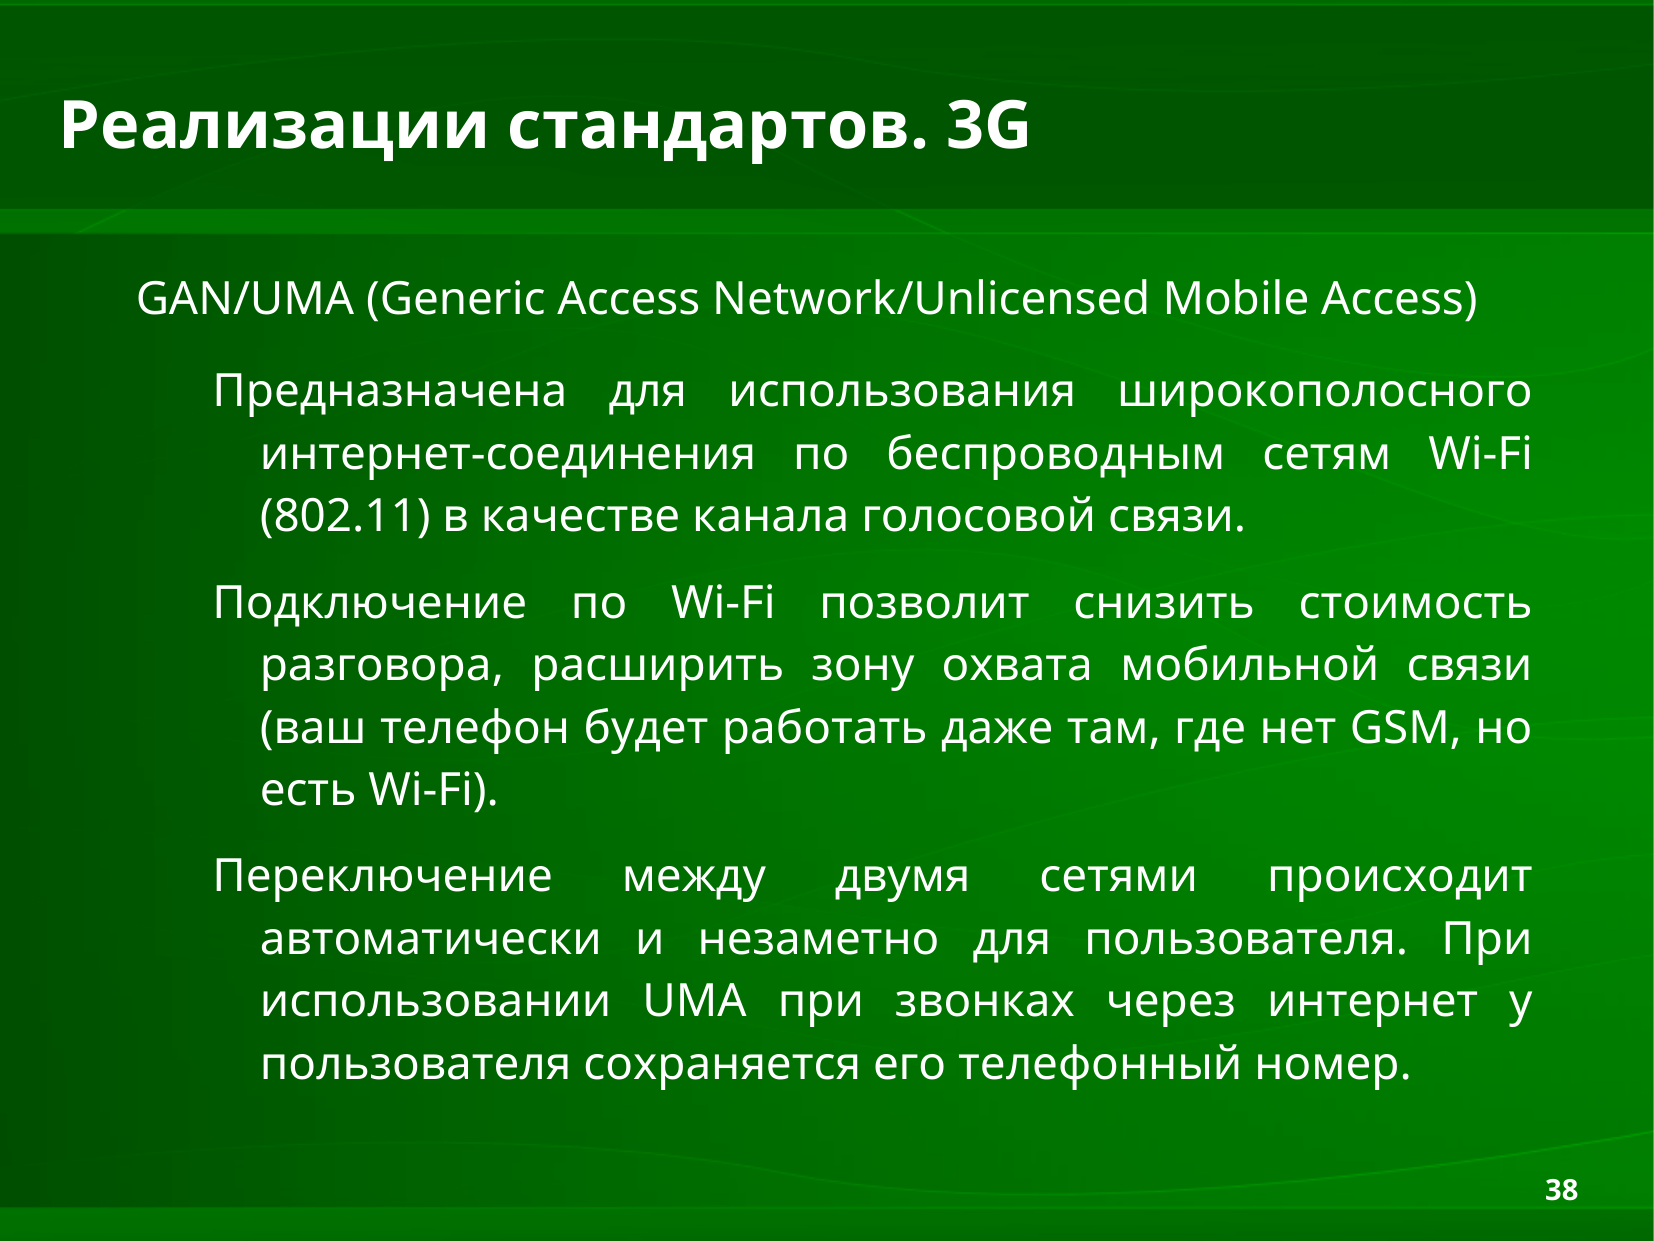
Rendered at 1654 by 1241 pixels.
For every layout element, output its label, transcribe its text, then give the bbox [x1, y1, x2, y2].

picture [0, 0, 1654, 1241]
title Реализации стандартов. 3G [23, 8, 1625, 237]
list GAN/UMA (Generic Access Network/Unlicensed Mobile Access) Предназначена для использования широкополосного интернет-соединения по беспроводным сетям Wi-Fi (802.11) в качестве канала голосовой связи. Подключение по Wi-Fi позволит снизить стоимость разговора, расширить зону охвата мобильной связи (ваш телефон будет работать даже там, где нет GSM, но есть Wi-Fi). Переключение между двумя сетями происходит автоматически и незаметно для пользователя. При использовании UMA при звонках через интернет у пользователя сохраняется его телефонный номер. [118, 265, 1534, 1117]
